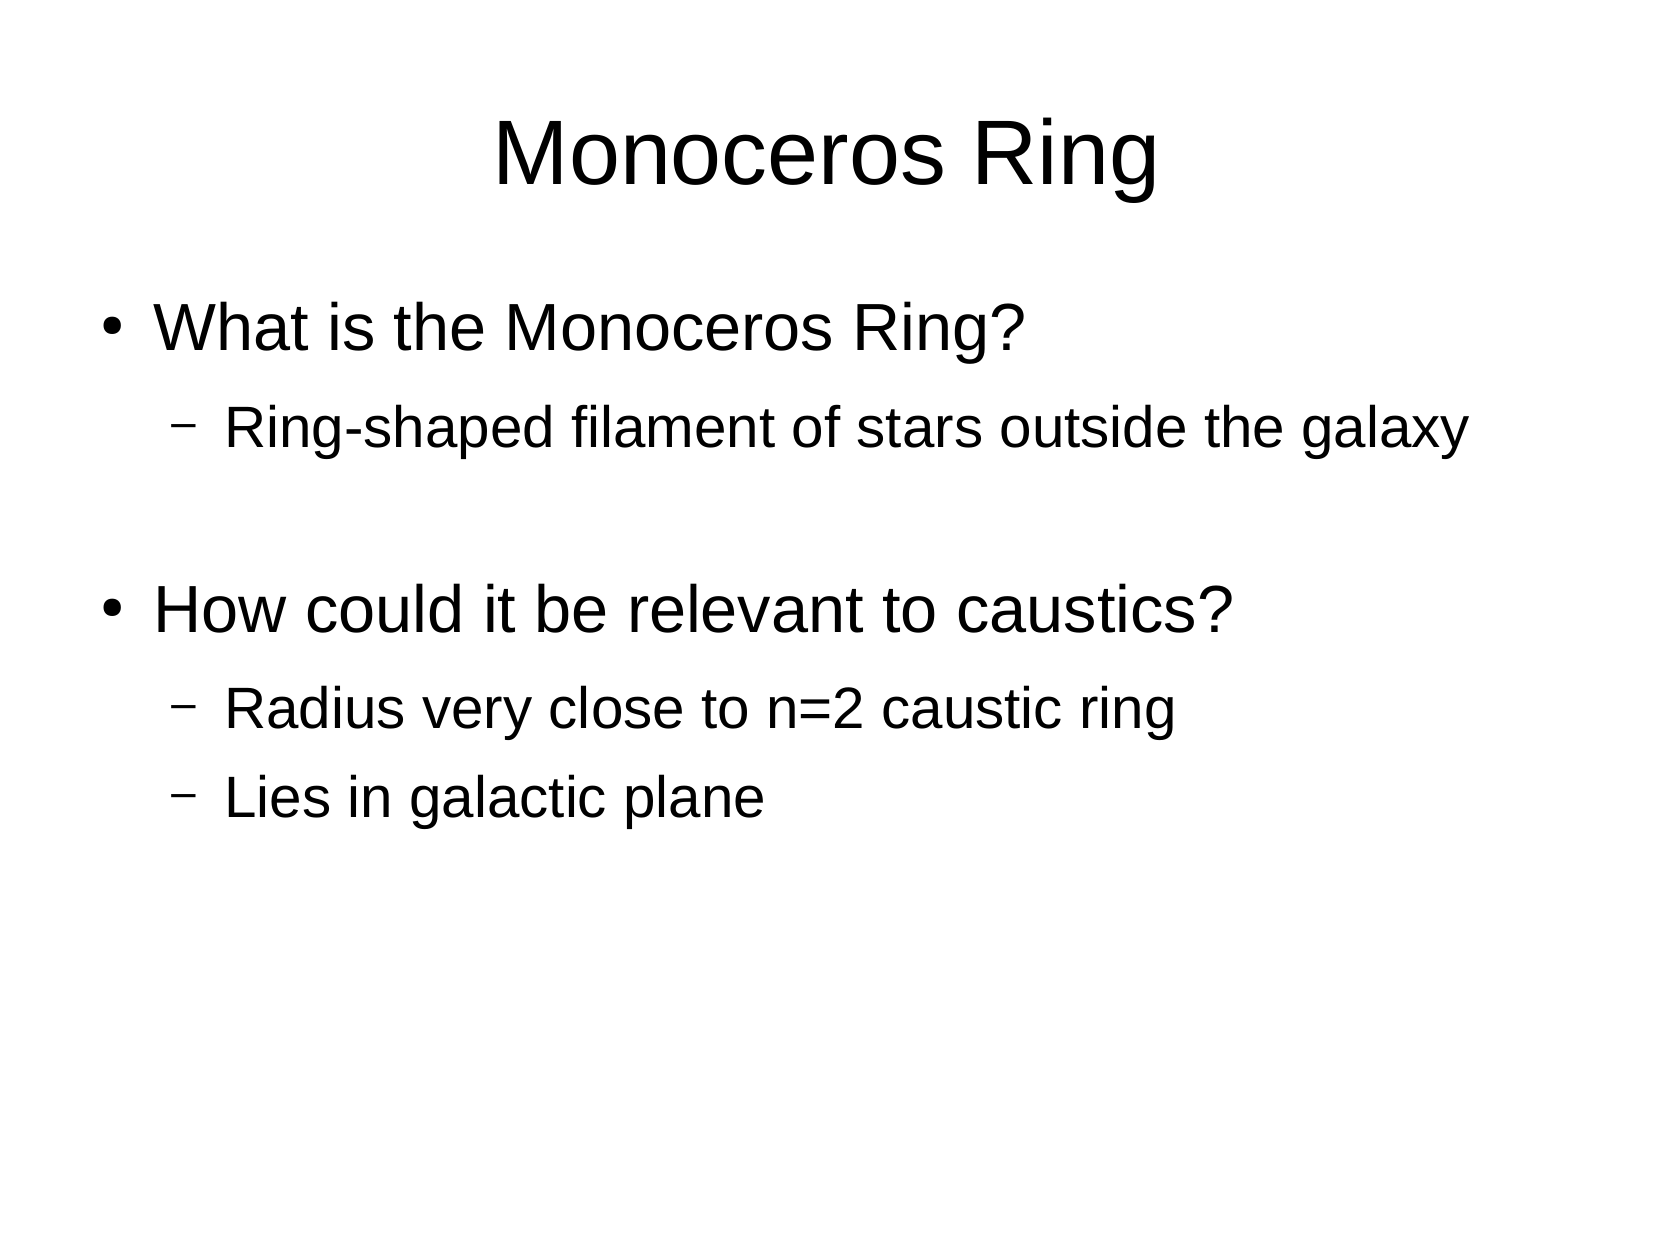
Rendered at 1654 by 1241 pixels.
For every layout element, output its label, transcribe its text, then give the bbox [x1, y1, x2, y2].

title Monoceros Ring [82, 49, 1571, 257]
list What is the Monoceros Ring? Ring-shaped filament of stars outside the galaxy How could it be relevant to caustics? Radius very close to n=2 caustic ring Lies in galactic plane [82, 290, 1538, 1010]
